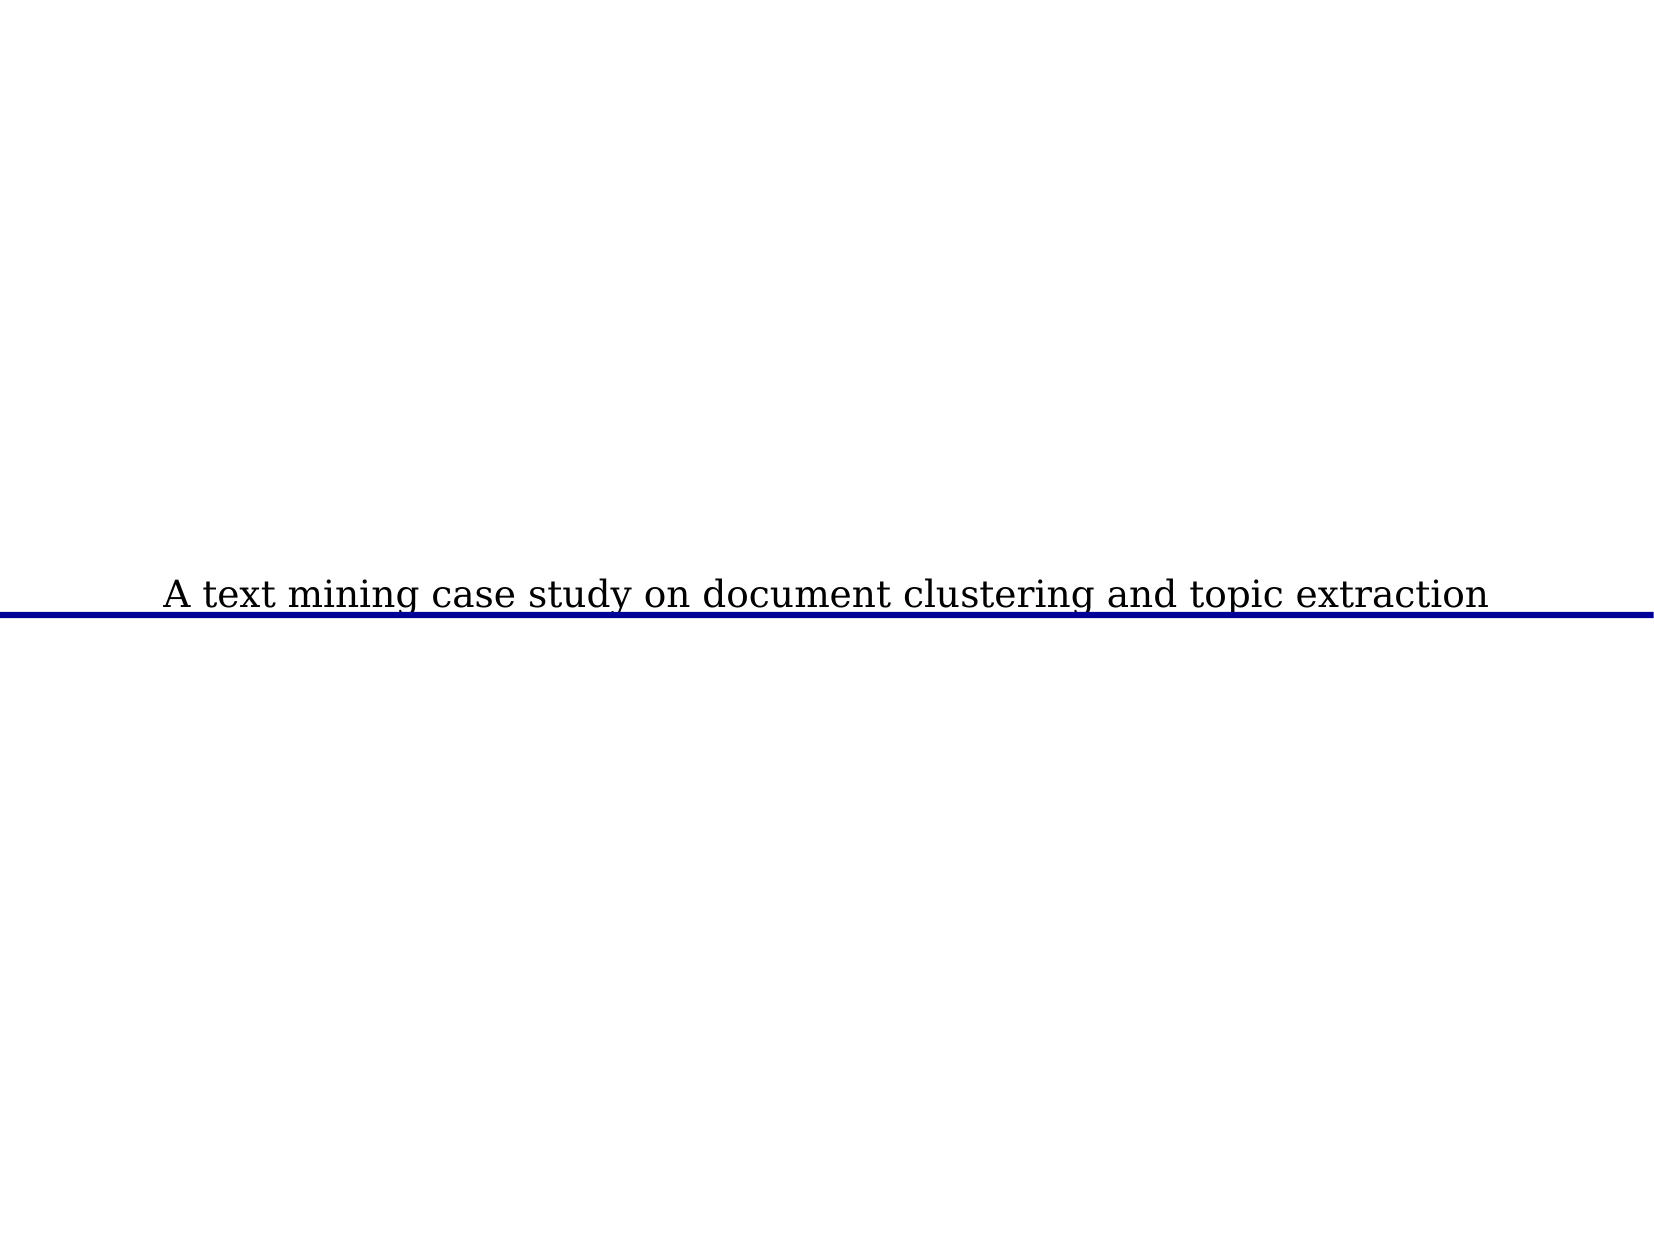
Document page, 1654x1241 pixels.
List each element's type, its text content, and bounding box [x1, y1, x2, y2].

text_box A text mining case study on document clustering and topic extraction [148, 619, 1506, 624]
text_box A text mining case study on document clustering and topic extraction [148, 565, 1506, 611]
